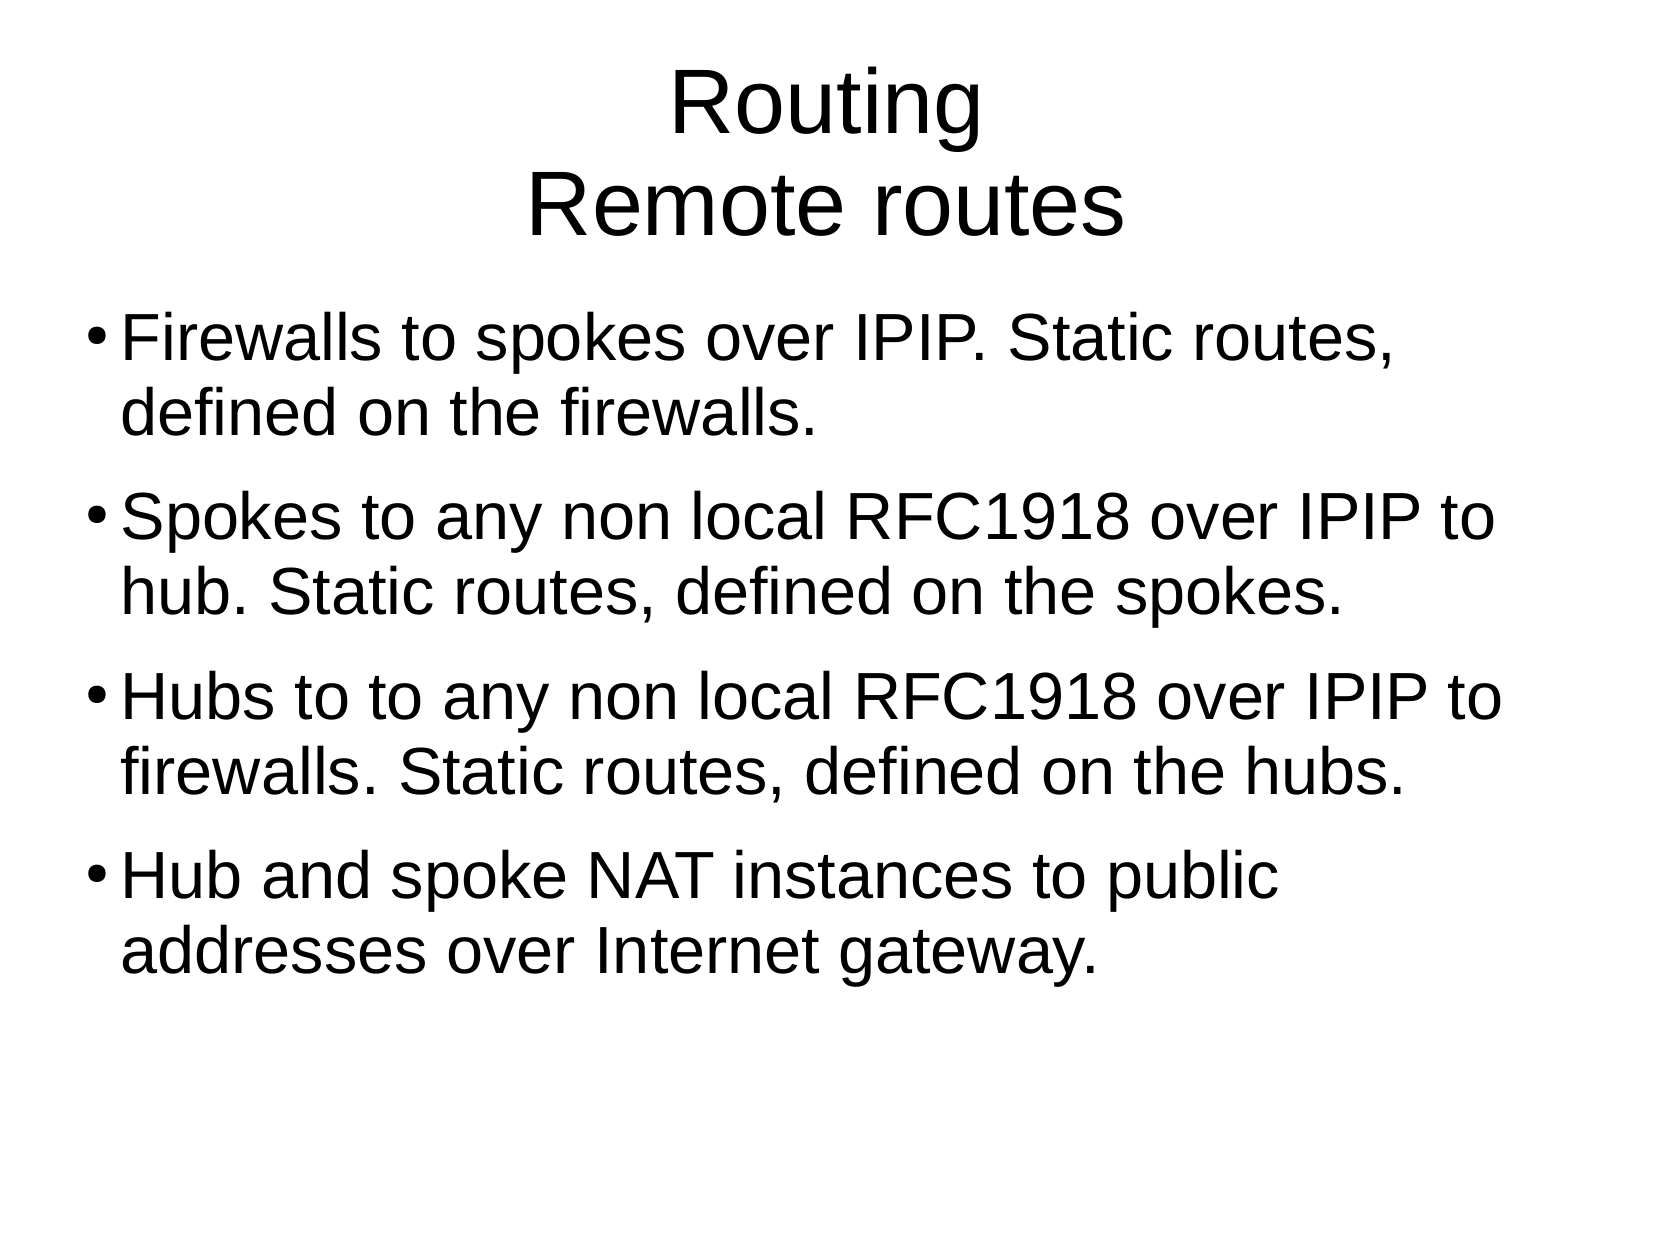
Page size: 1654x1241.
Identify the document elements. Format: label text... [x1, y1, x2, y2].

subtitle Firewalls to spokes over IPIP. Static routes, defined on the firewalls. Spokes to any non local RFC1918 over IPIP to hub. Static routes, defined on the spokes. Hubs to to any non local RFC1918 over IPIP to firewalls. Static routes, defined on the hubs. Hub and spoke NAT instances to public addresses over Internet gateway. [85, 284, 1574, 1004]
title Routing Remote routes [82, 49, 1571, 257]
